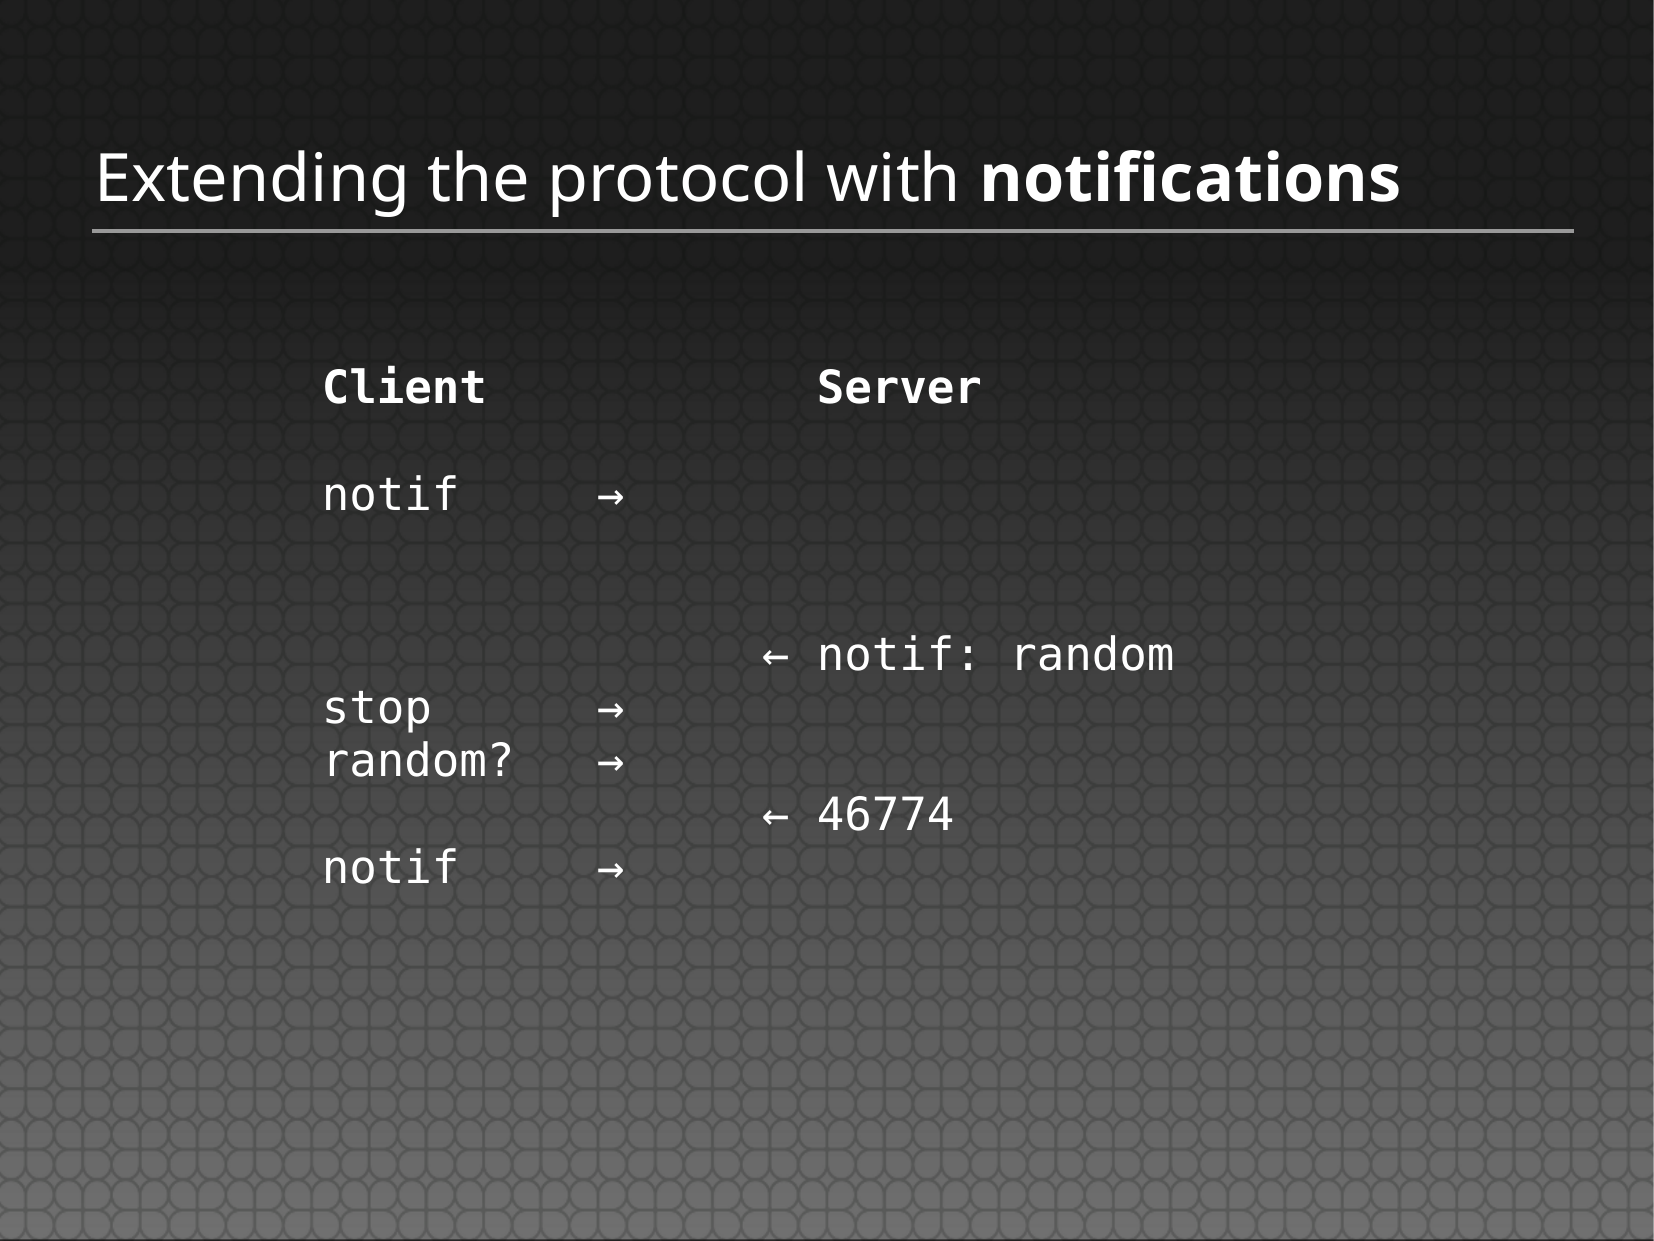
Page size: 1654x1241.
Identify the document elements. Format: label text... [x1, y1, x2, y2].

title notif → [211, 272, 1654, 1037]
picture [0, 0, 1654, 1241]
title Extending the protocol with notifications [94, 100, 1426, 251]
